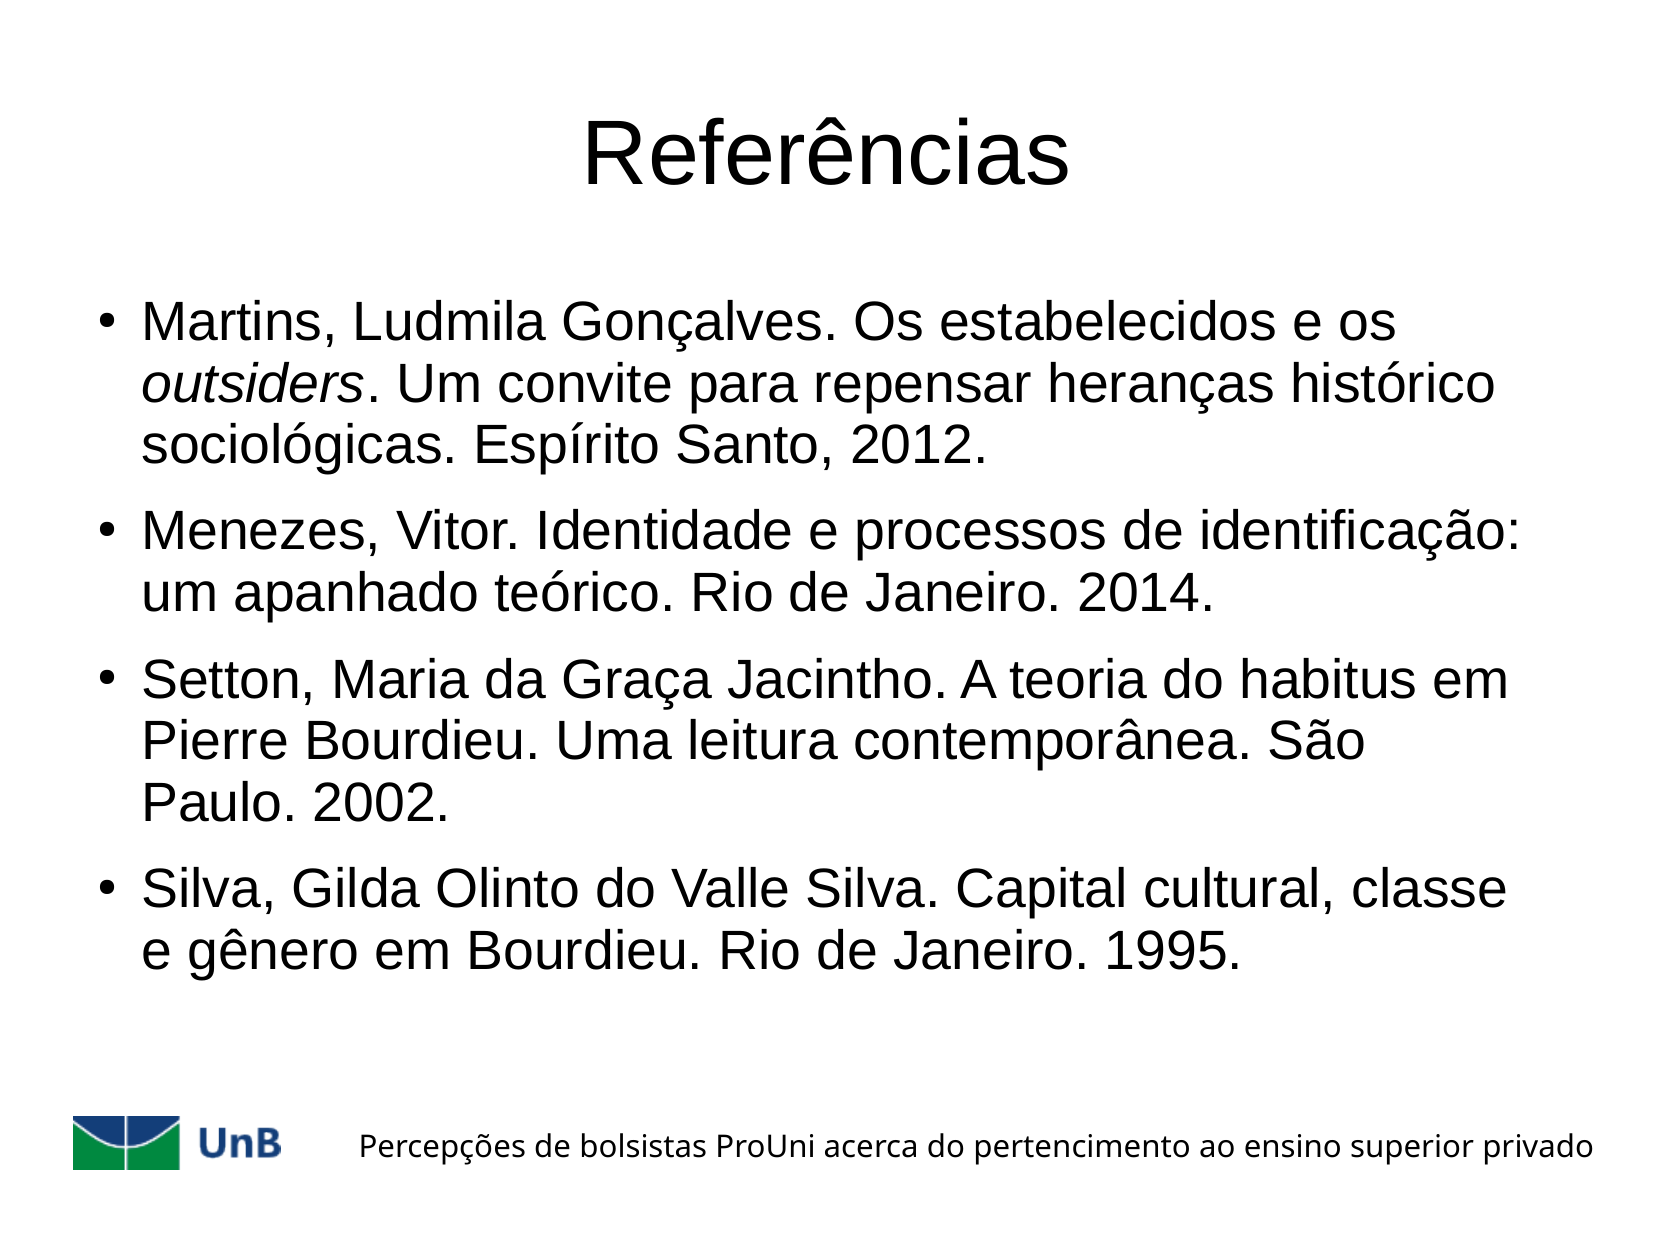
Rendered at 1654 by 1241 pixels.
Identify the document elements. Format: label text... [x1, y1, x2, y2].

picture [73, 1116, 281, 1170]
list Martins, Ludmila Gonçalves. Os estabelecidos e os outsiders. Um convite para repensar heranças histórico sociológicas. Espírito Santo, 2012. Menezes, Vitor. Identidade e processos de identificação: um apanhado teórico. Rio de Janeiro. 2014. Setton, Maria da Graça Jacintho. A teoria do habitus em Pierre Bourdieu. Uma leitura contemporânea. São Paulo. 2002. Silva, Gilda Olinto do Valle Silva. Capital cultural, classe e gênero em Bourdieu. Rio de Janeiro. 1995. [82, 290, 1538, 1010]
text_box Percepções de bolsistas ProUni acerca do pertencimento ao ensino superior privado [343, 1116, 1554, 1166]
title Referências [82, 49, 1571, 257]
